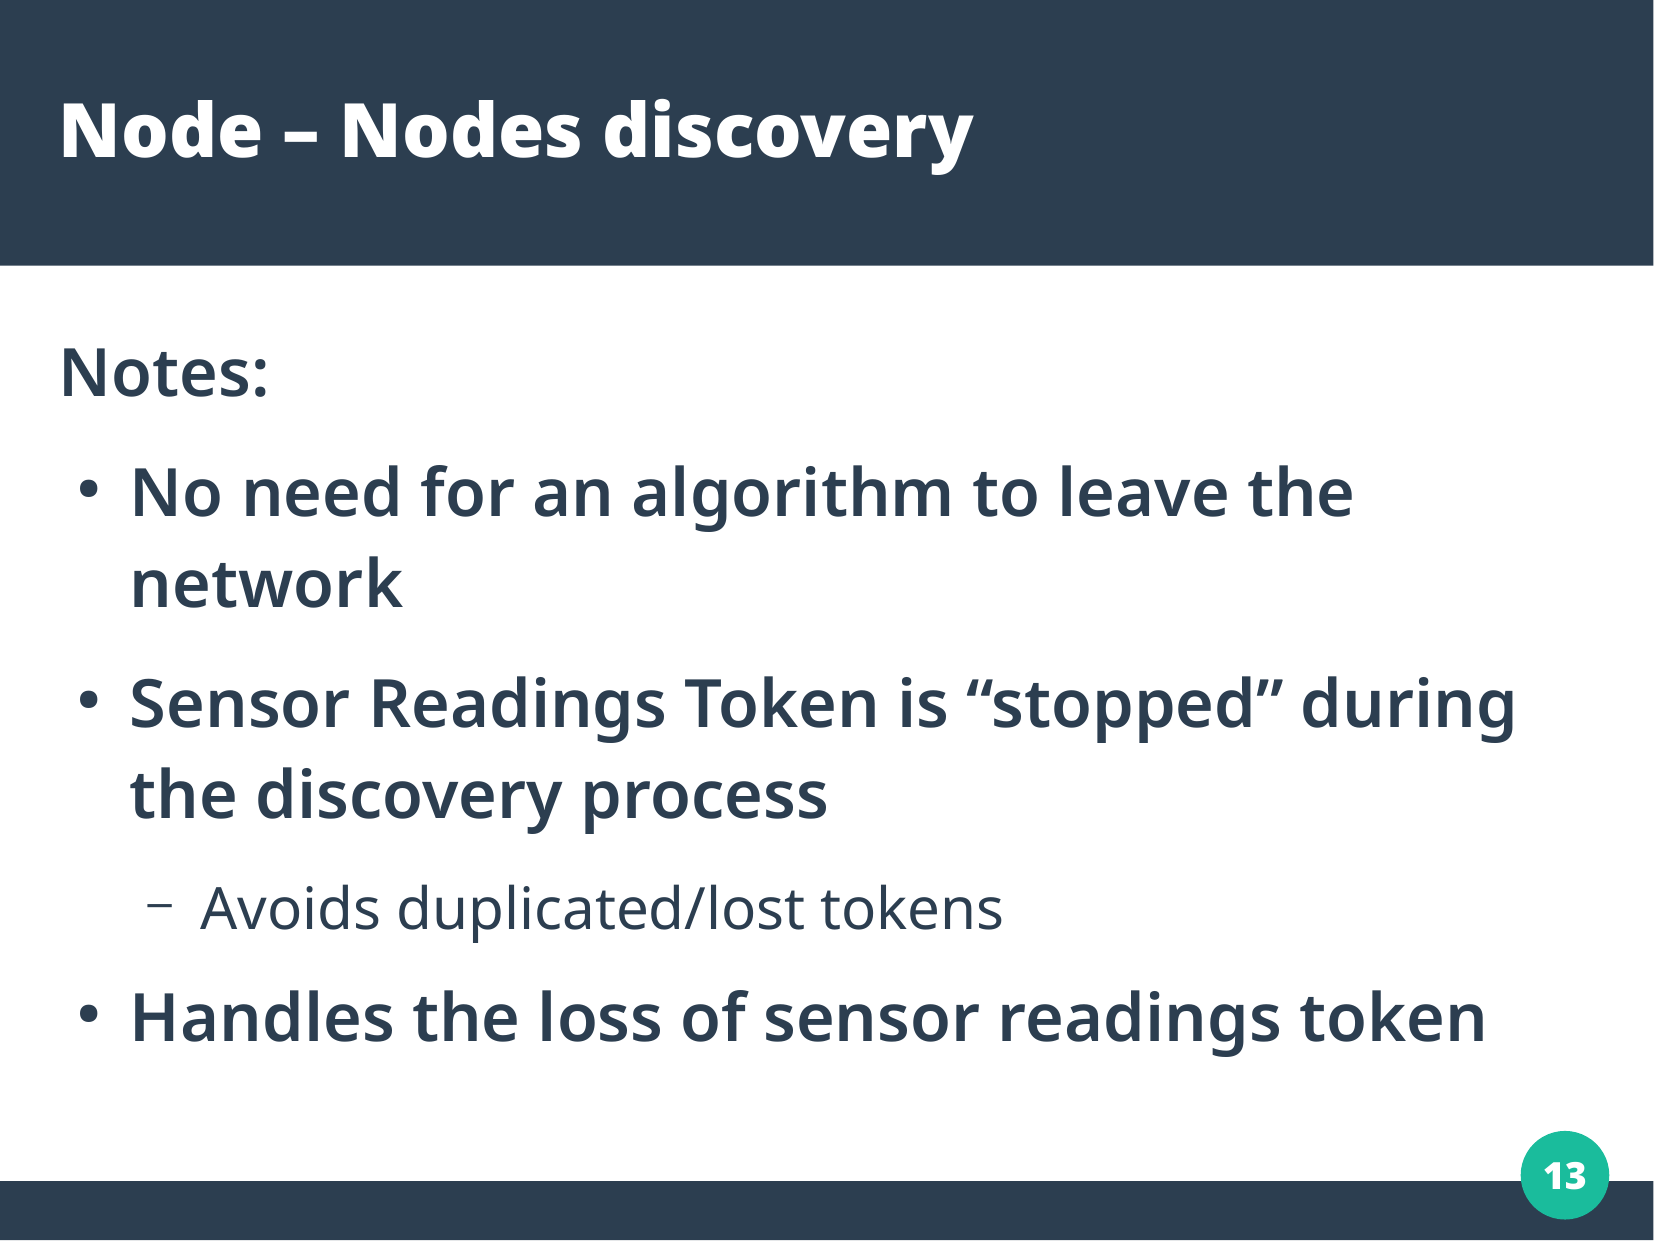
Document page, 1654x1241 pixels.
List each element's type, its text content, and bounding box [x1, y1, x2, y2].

title Node – Nodes discovery [59, 49, 1595, 207]
list Notes: No need for an algorithm to leave the network Sensor Readings Token is “stopped” during the discovery process Avoids duplicated/lost tokens Handles the loss of sensor readings token [59, 324, 1595, 1152]
